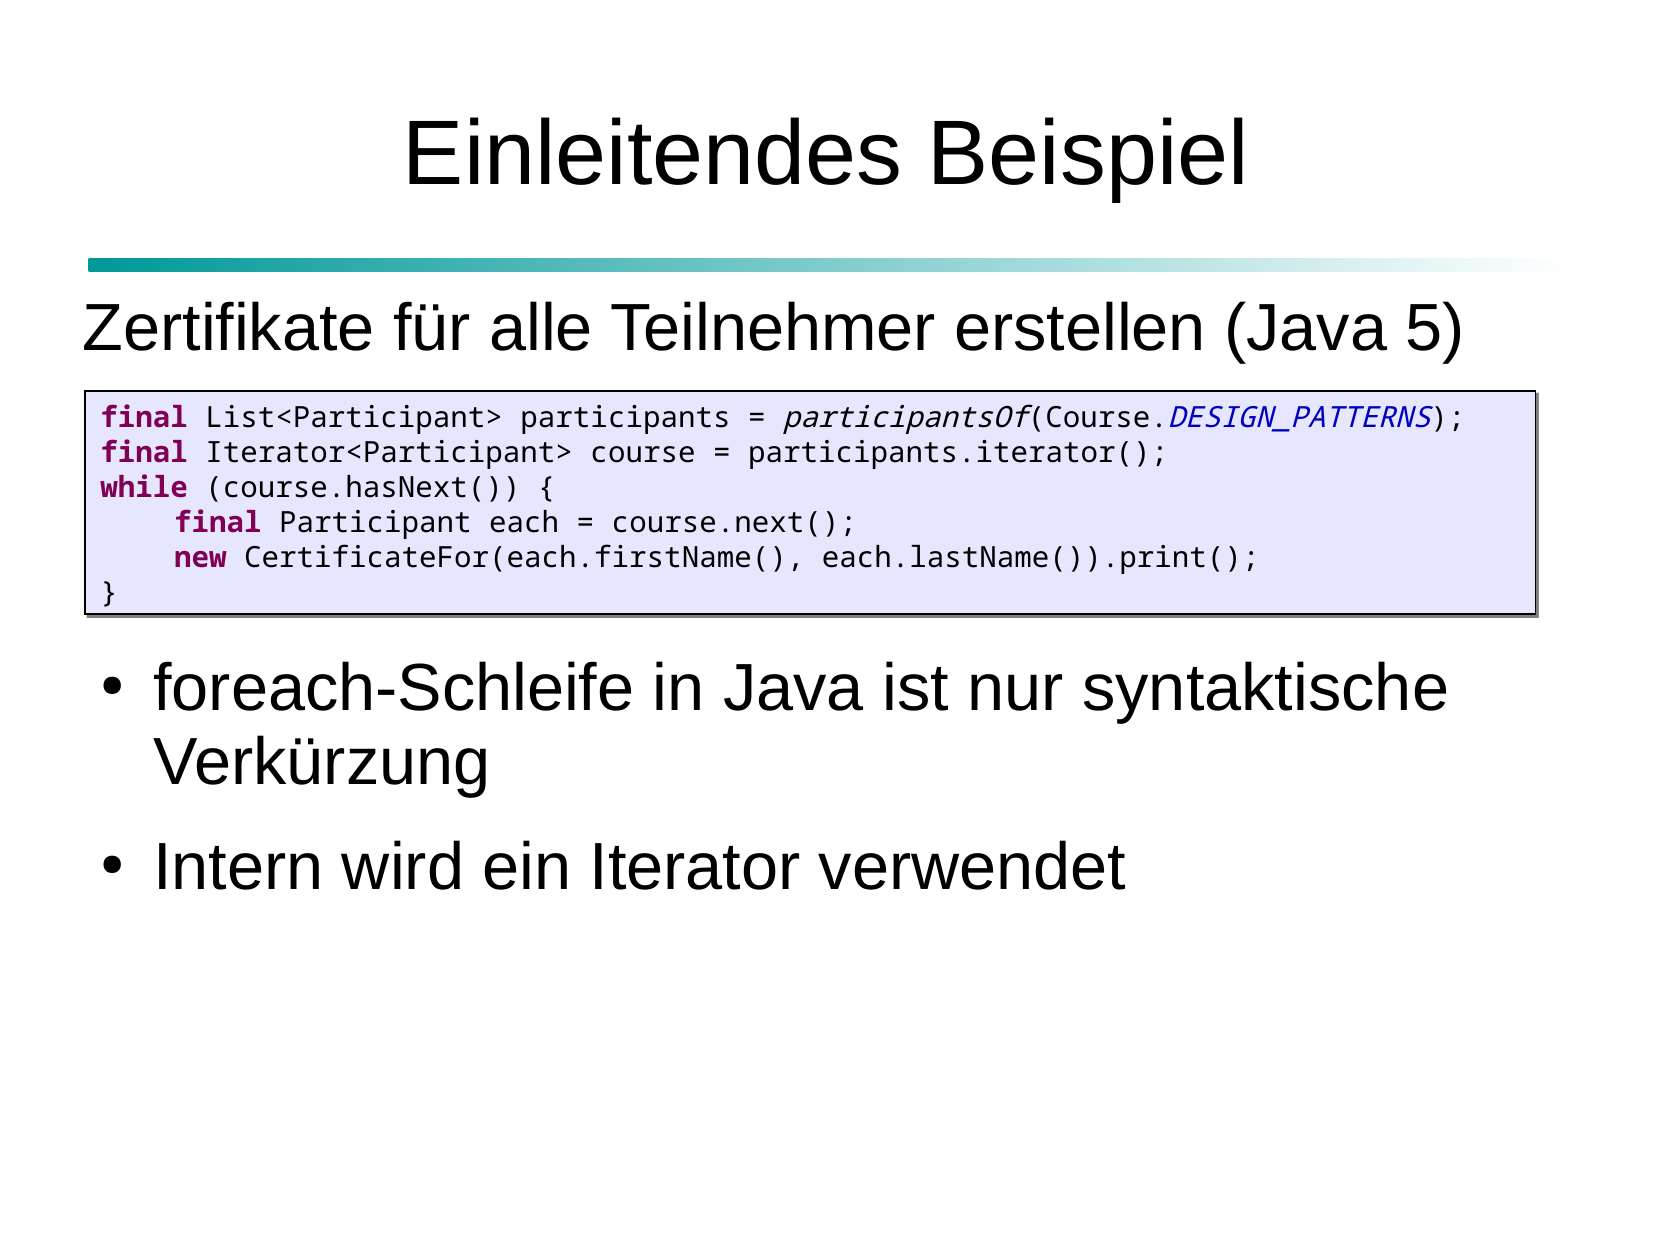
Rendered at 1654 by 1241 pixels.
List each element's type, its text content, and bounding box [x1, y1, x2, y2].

text_box final List<Participant> participants = participantsOf(Course.DESIGN_PATTERNS); final Iterator<Participant> course = participants.iterator(); while (course.hasNext()) { final Participant each = course.next(); new CertificateFor(each.firstName(), each.lastName()).print(); } [84, 390, 1536, 615]
title Einleitendes Beispiel [82, 49, 1571, 257]
list Zertifikate für alle Teilnehmer erstellen (Java 5) [82, 290, 1571, 366]
list foreach-Schleife in Java ist nur syntaktische Verkürzung Intern wird ein Iterator verwendet [82, 649, 1571, 1211]
